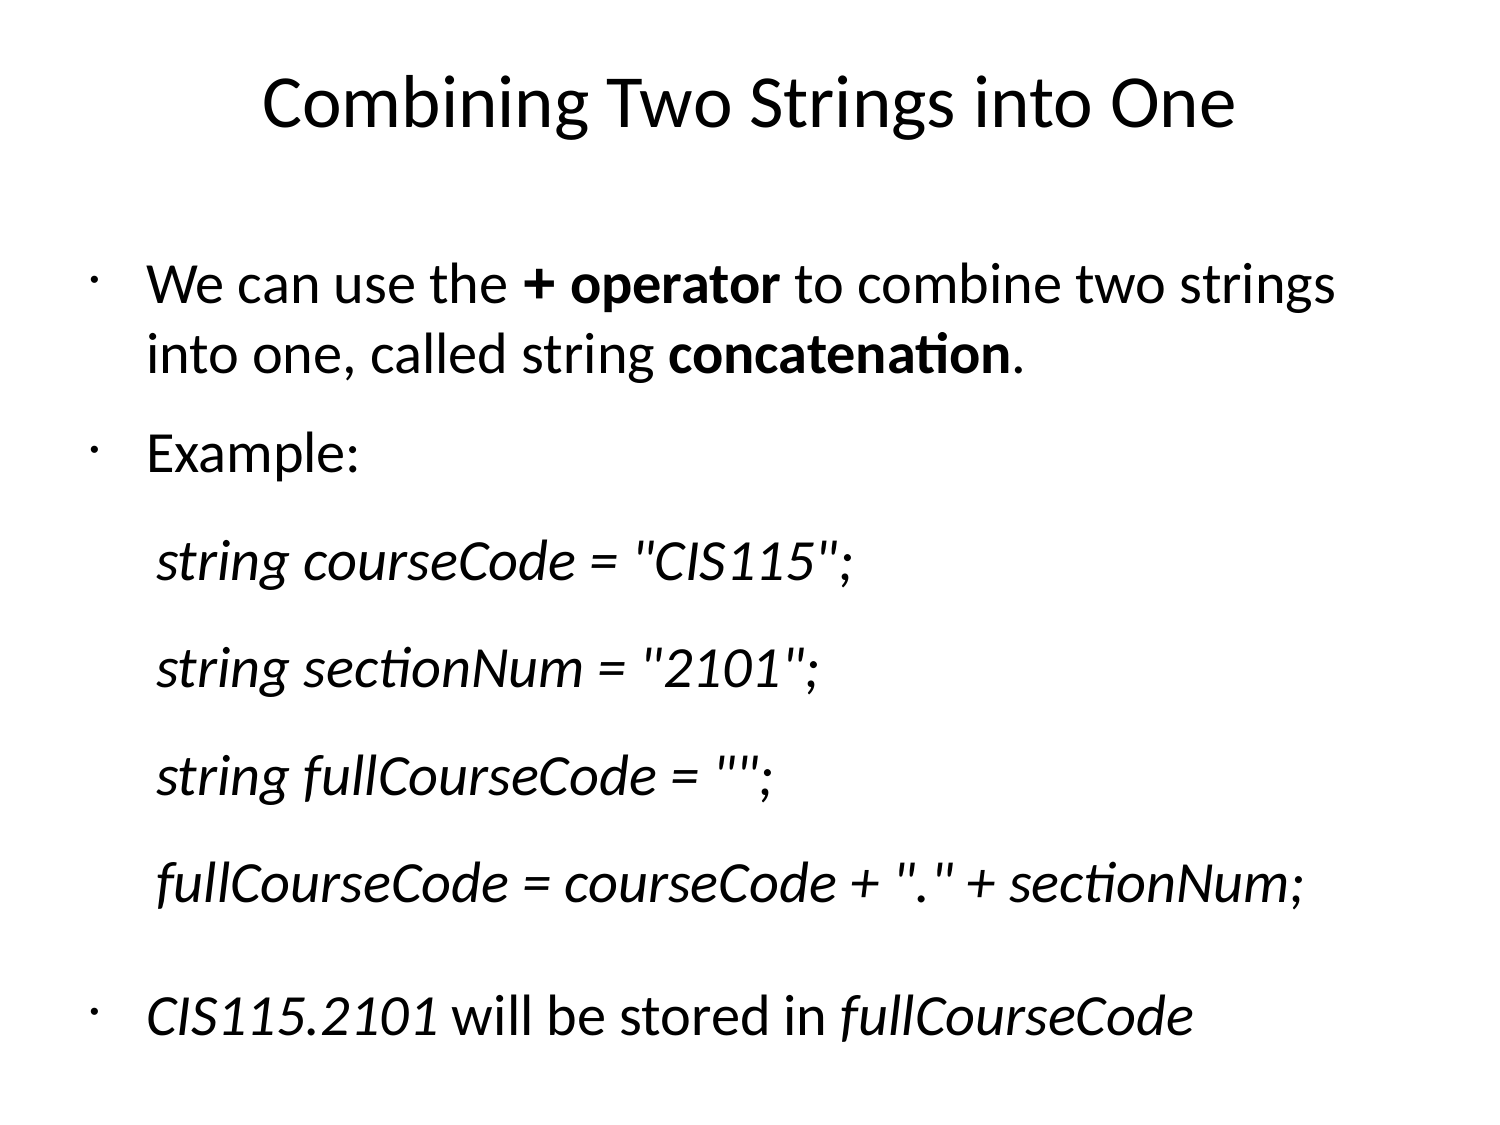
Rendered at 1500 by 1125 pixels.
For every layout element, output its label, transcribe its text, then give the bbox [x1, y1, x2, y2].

list We can use the + operator to combine two strings into one, called string concatenation. Example: string courseCode = "CIS115"; string sectionNum = "2101"; string fullCourseCode = ""; fullCourseCode = courseCode + "." + sectionNum; CIS115.2101 will be stored in fullCourseCode [75, 237, 1425, 980]
title Combining Two Strings into One [75, 45, 1425, 233]
